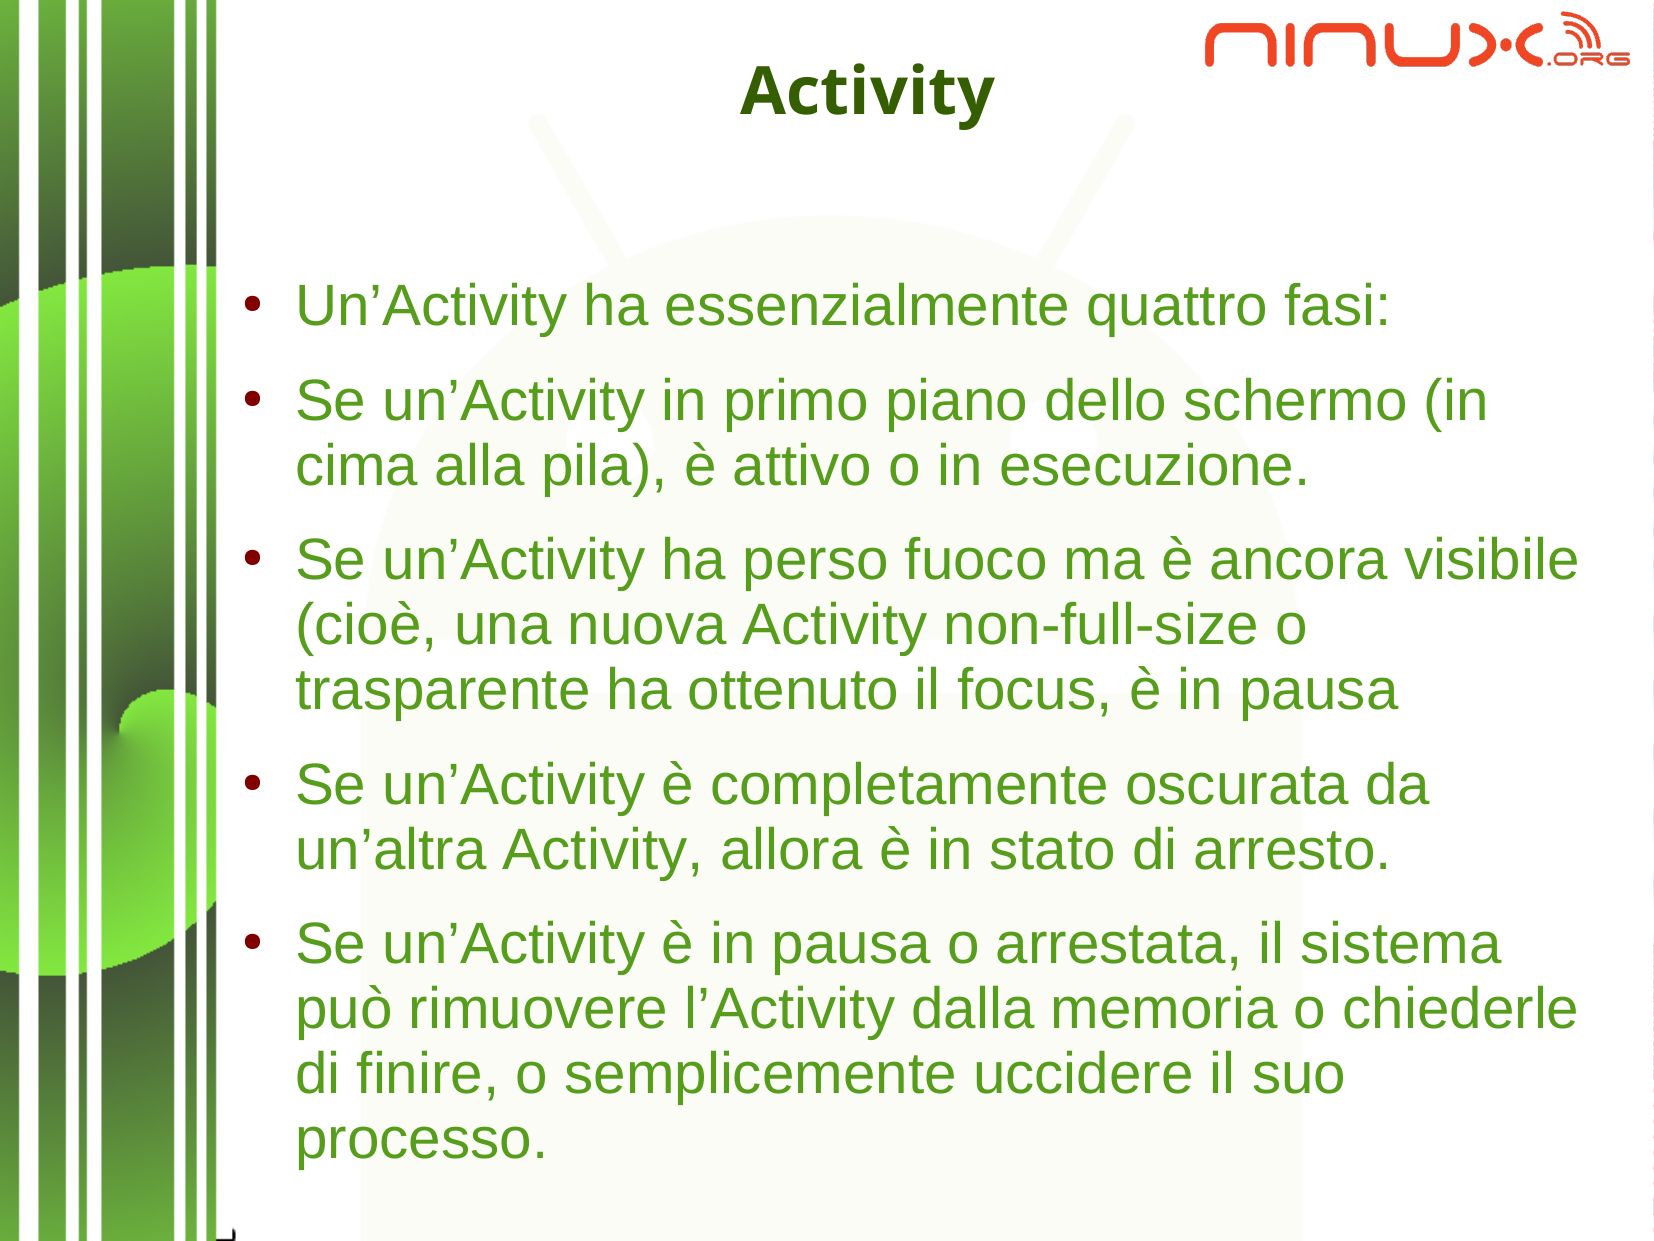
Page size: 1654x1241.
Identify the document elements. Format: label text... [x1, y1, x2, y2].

list Un’Activity ha essenzialmente quattro fasi: Se un’Activity in primo piano dello schermo (in cima alla pila), è attivo o in esecuzione. Se un’Activity ha perso fuoco ma è ancora visibile (cioè, una nuova Activity non-full-size o trasparente ha ottenuto il focus, è in pausa Se un’Activity è completamente oscurata da un’altra Activity, allora è in stato di arresto. Se un’Activity è in pausa o arrestata, il sistema può rimuovere l’Activity dalla memoria o chiederle di finire, o semplicemente uccidere il suo processo. [224, 272, 1598, 1169]
title Activity [236, 49, 1501, 128]
picture [0, 0, 1654, 1241]
